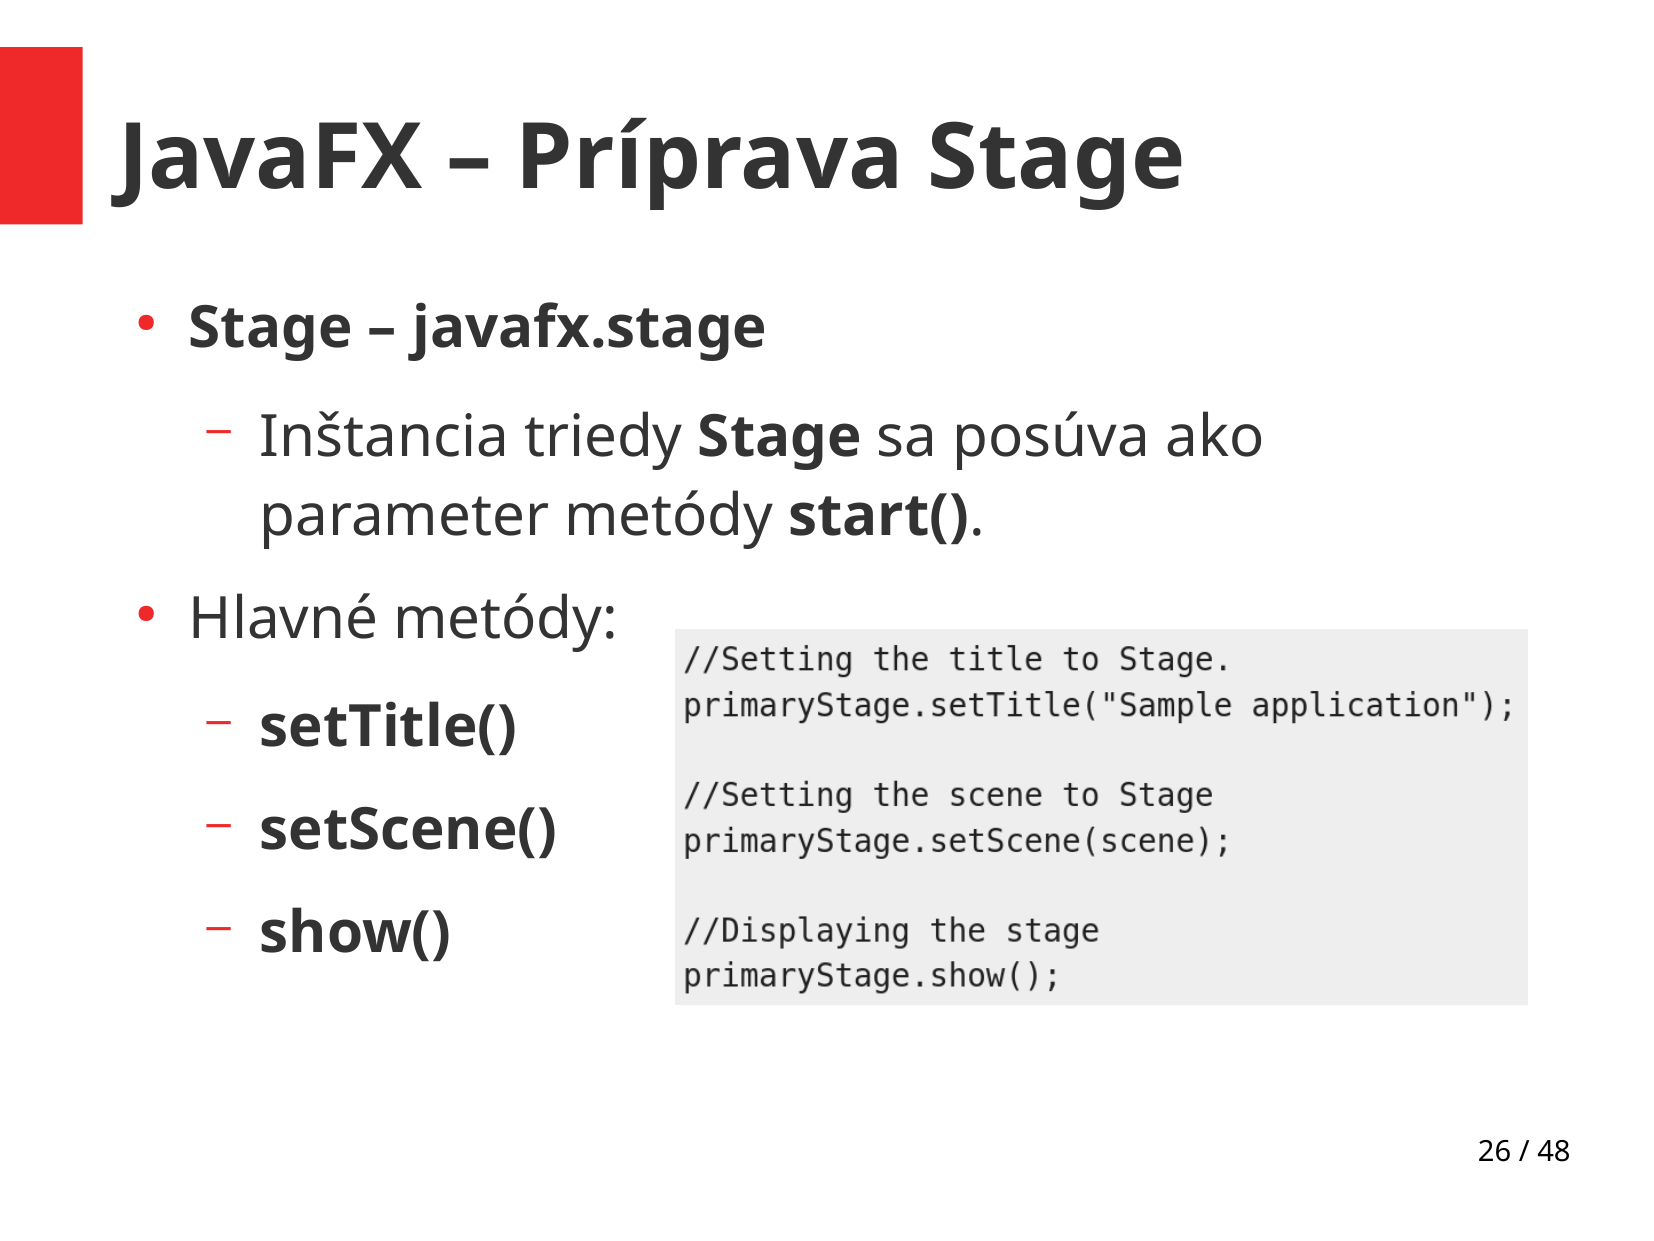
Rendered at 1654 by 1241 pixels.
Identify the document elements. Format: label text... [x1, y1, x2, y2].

list Stage – javafx.stage Inštancia triedy Stage sa posúva ako parameter metódy start(). Hlavné metódy: setTitle() setScene() show() [118, 285, 1536, 1005]
picture [675, 629, 1528, 1005]
title JavaFX – Príprava Stage [118, 49, 1571, 257]
